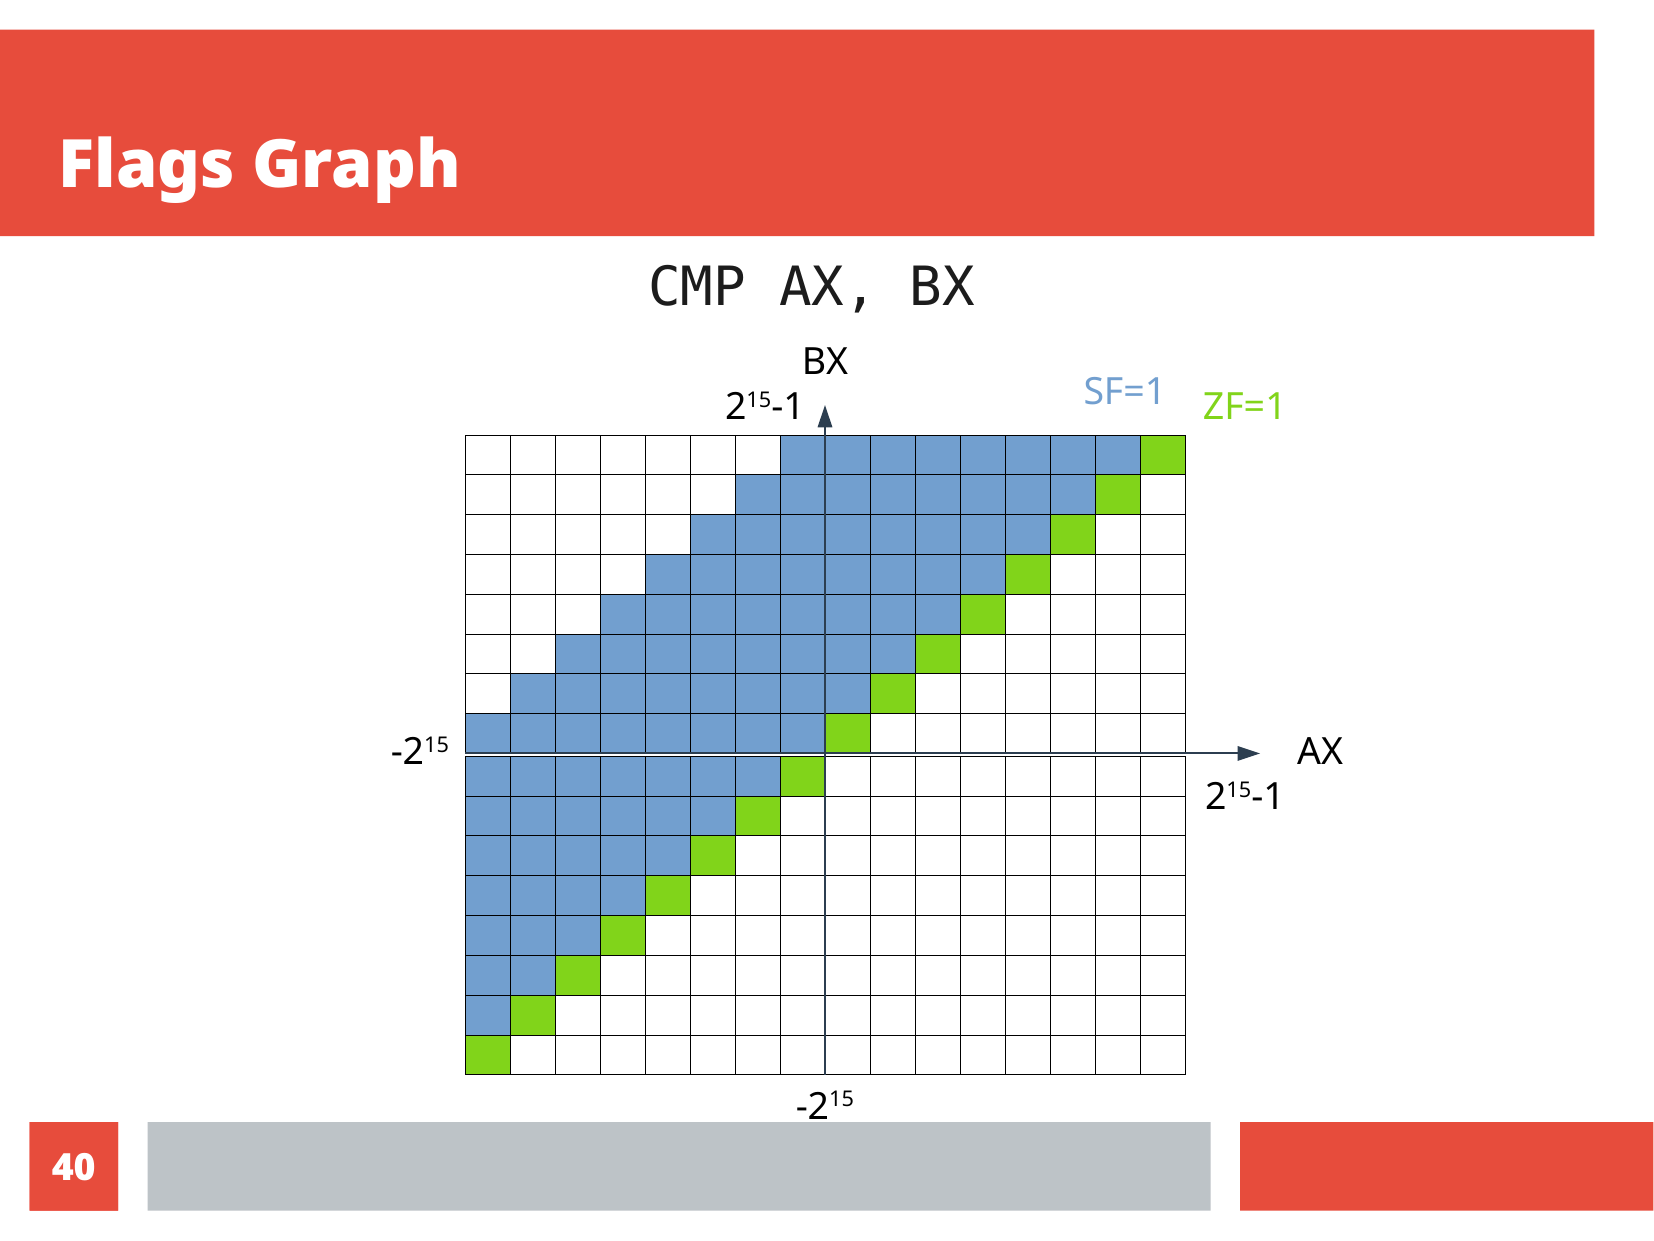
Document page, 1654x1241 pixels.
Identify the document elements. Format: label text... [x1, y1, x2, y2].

text_box BX [780, 330, 871, 391]
text_box AX [1275, 720, 1366, 781]
title Flags Graph [59, 59, 1595, 207]
text_box 215-1 [1200, 765, 1291, 826]
text_box [465, 435, 824, 752]
text_box 215-1 [720, 375, 811, 436]
text_box ZF=1 [1200, 375, 1291, 436]
text_box [826, 435, 1186, 752]
text_box -215 [375, 720, 466, 781]
list CMP AX, BX [59, 255, 1565, 351]
text_box [465, 756, 824, 1075]
text_box -215 [780, 1074, 871, 1135]
text_box SF=1 [1080, 360, 1171, 421]
